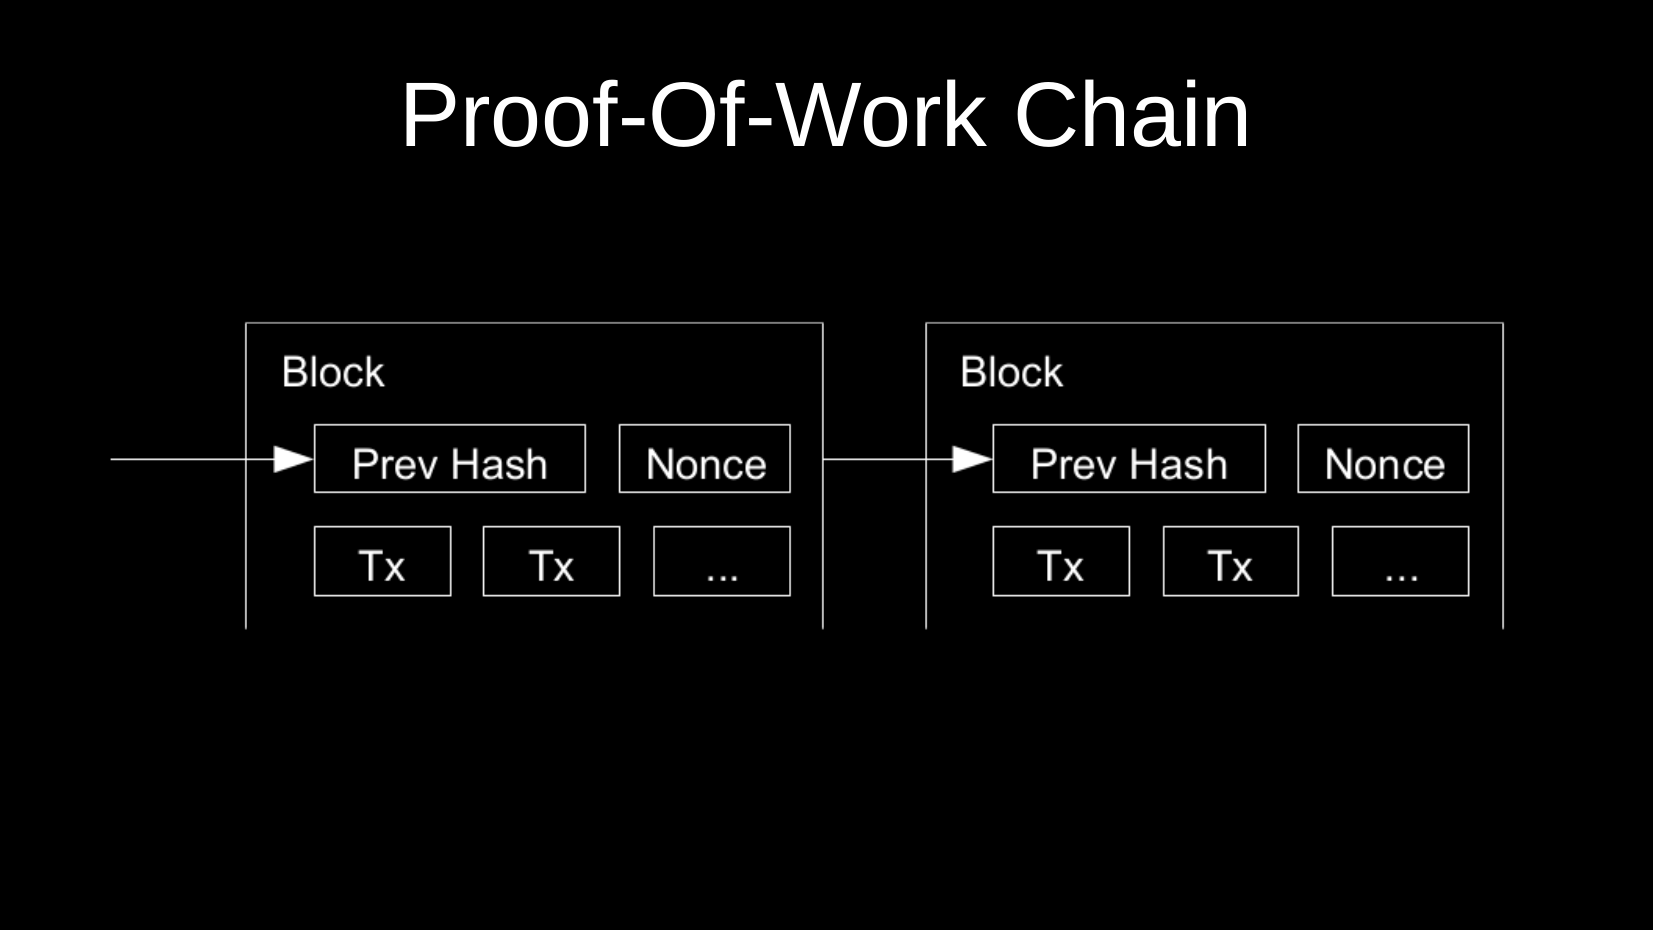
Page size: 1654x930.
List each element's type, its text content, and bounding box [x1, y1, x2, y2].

title Proof-Of-Work Chain [82, 37, 1571, 193]
picture [100, 255, 1562, 672]
